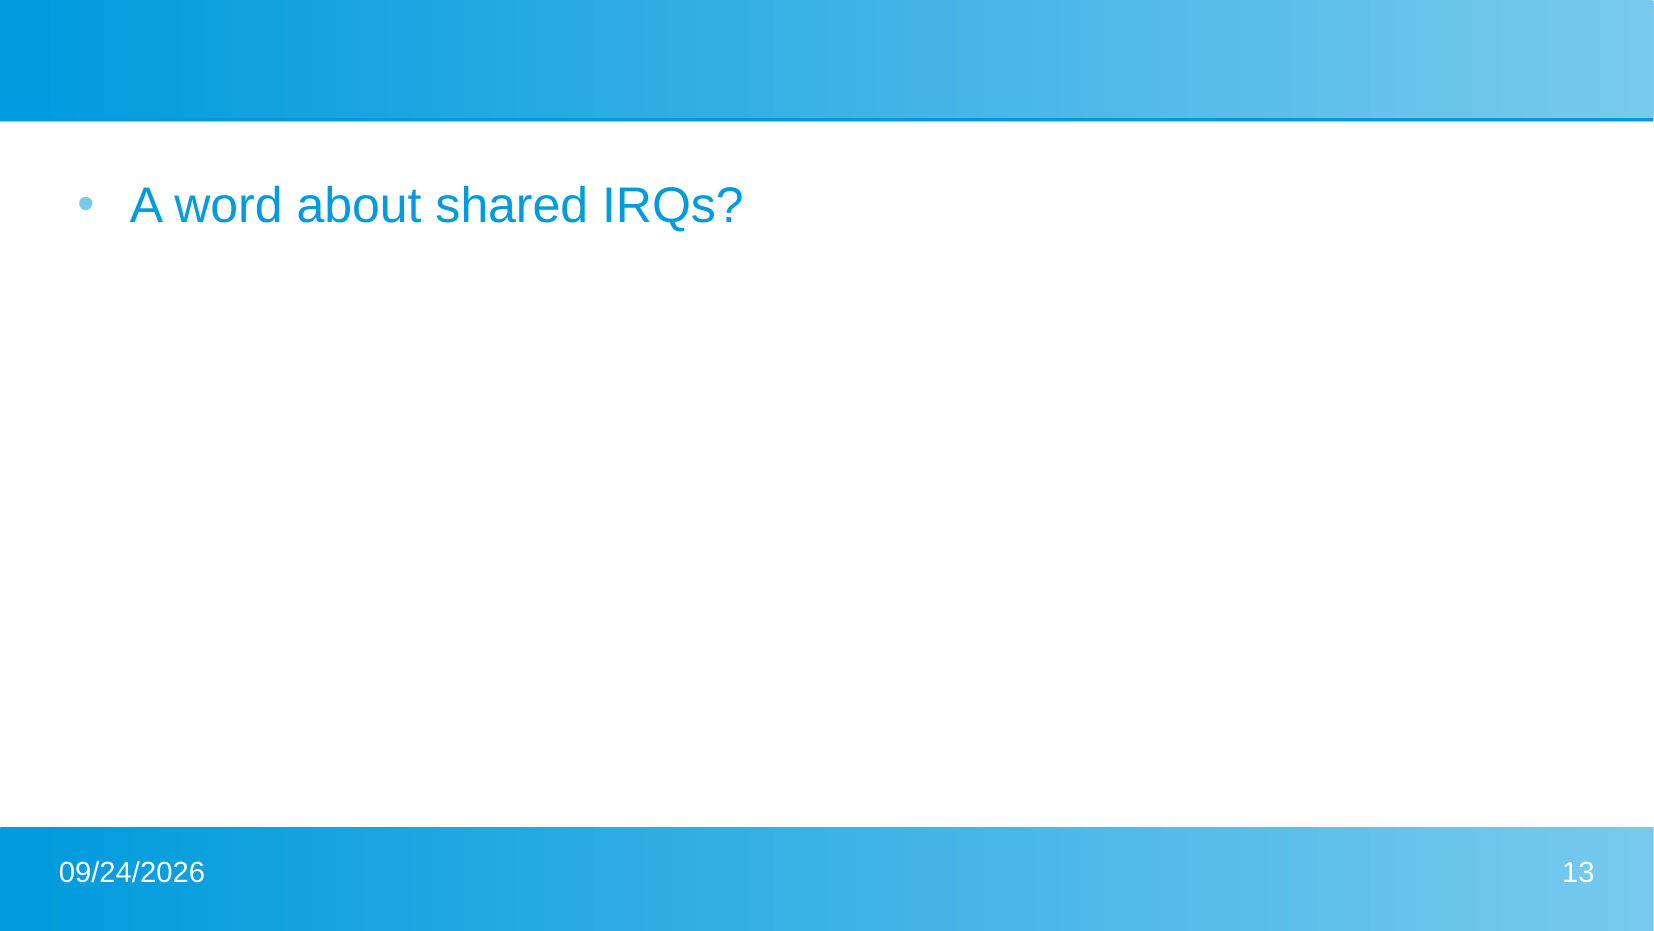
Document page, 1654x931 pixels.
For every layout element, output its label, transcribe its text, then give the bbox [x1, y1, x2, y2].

list A word about shared IRQs? [59, 177, 1595, 768]
